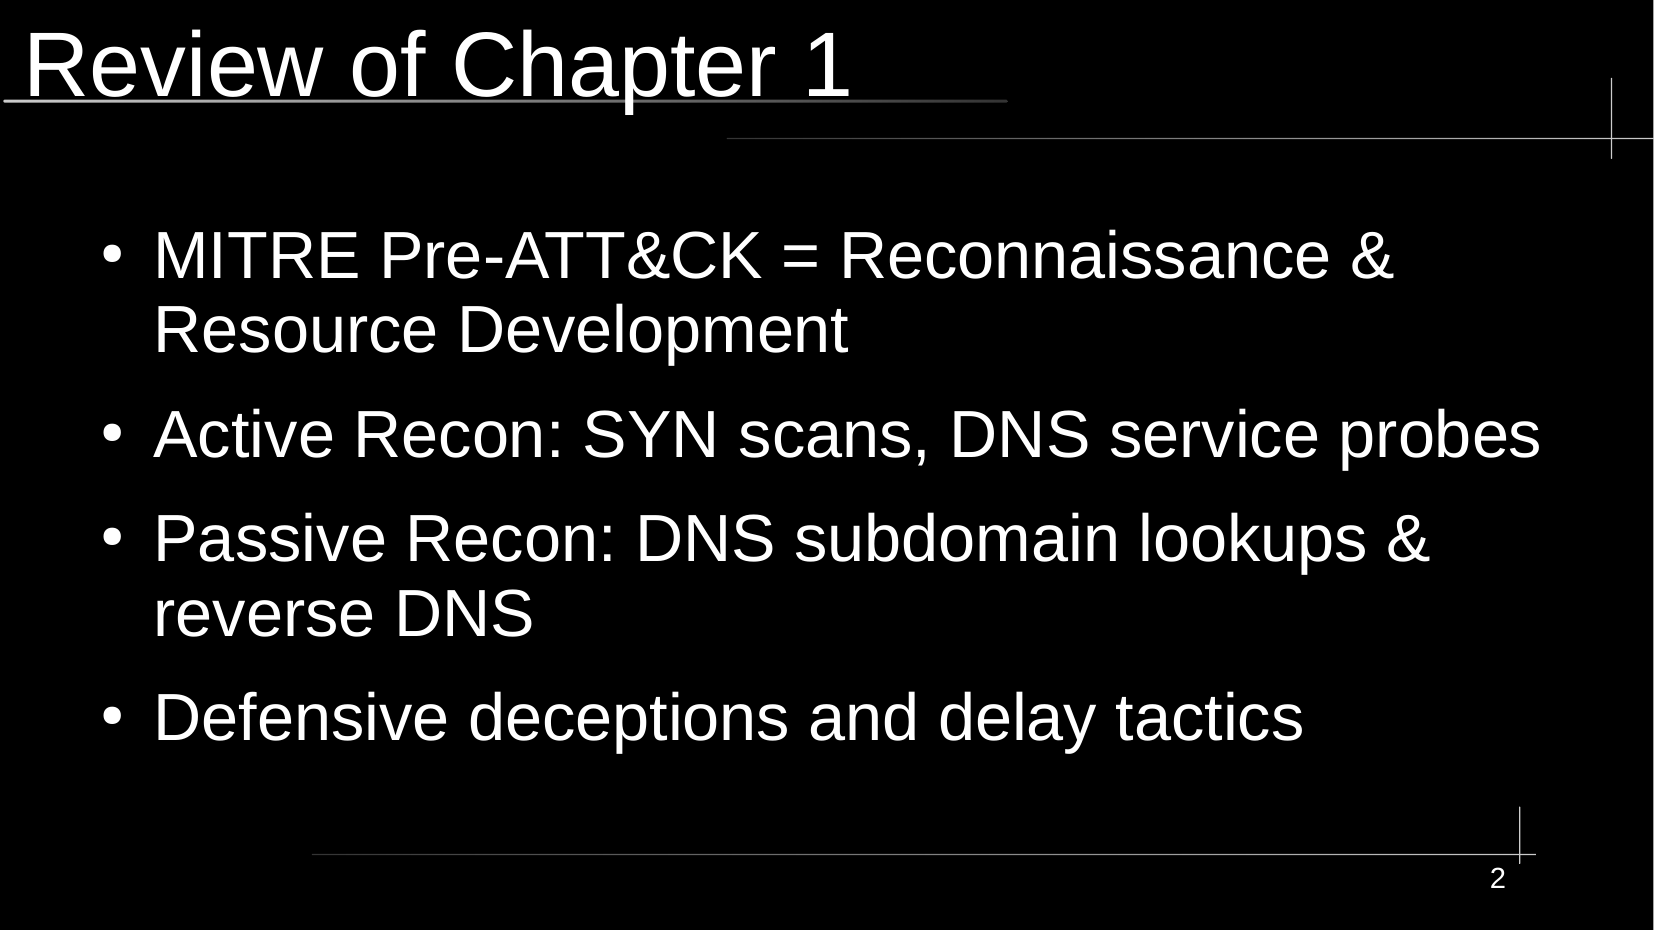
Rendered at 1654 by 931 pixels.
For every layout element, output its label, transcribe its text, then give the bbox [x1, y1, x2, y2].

list MITRE Pre-ATT&CK = Reconnaissance & Resource Development Active Recon: SYN scans, DNS service probes Passive Recon: DNS subdomain lookups & reverse DNS Defensive deceptions and delay tactics [82, 217, 1571, 758]
title Review of Chapter 1 [23, 11, 1589, 119]
